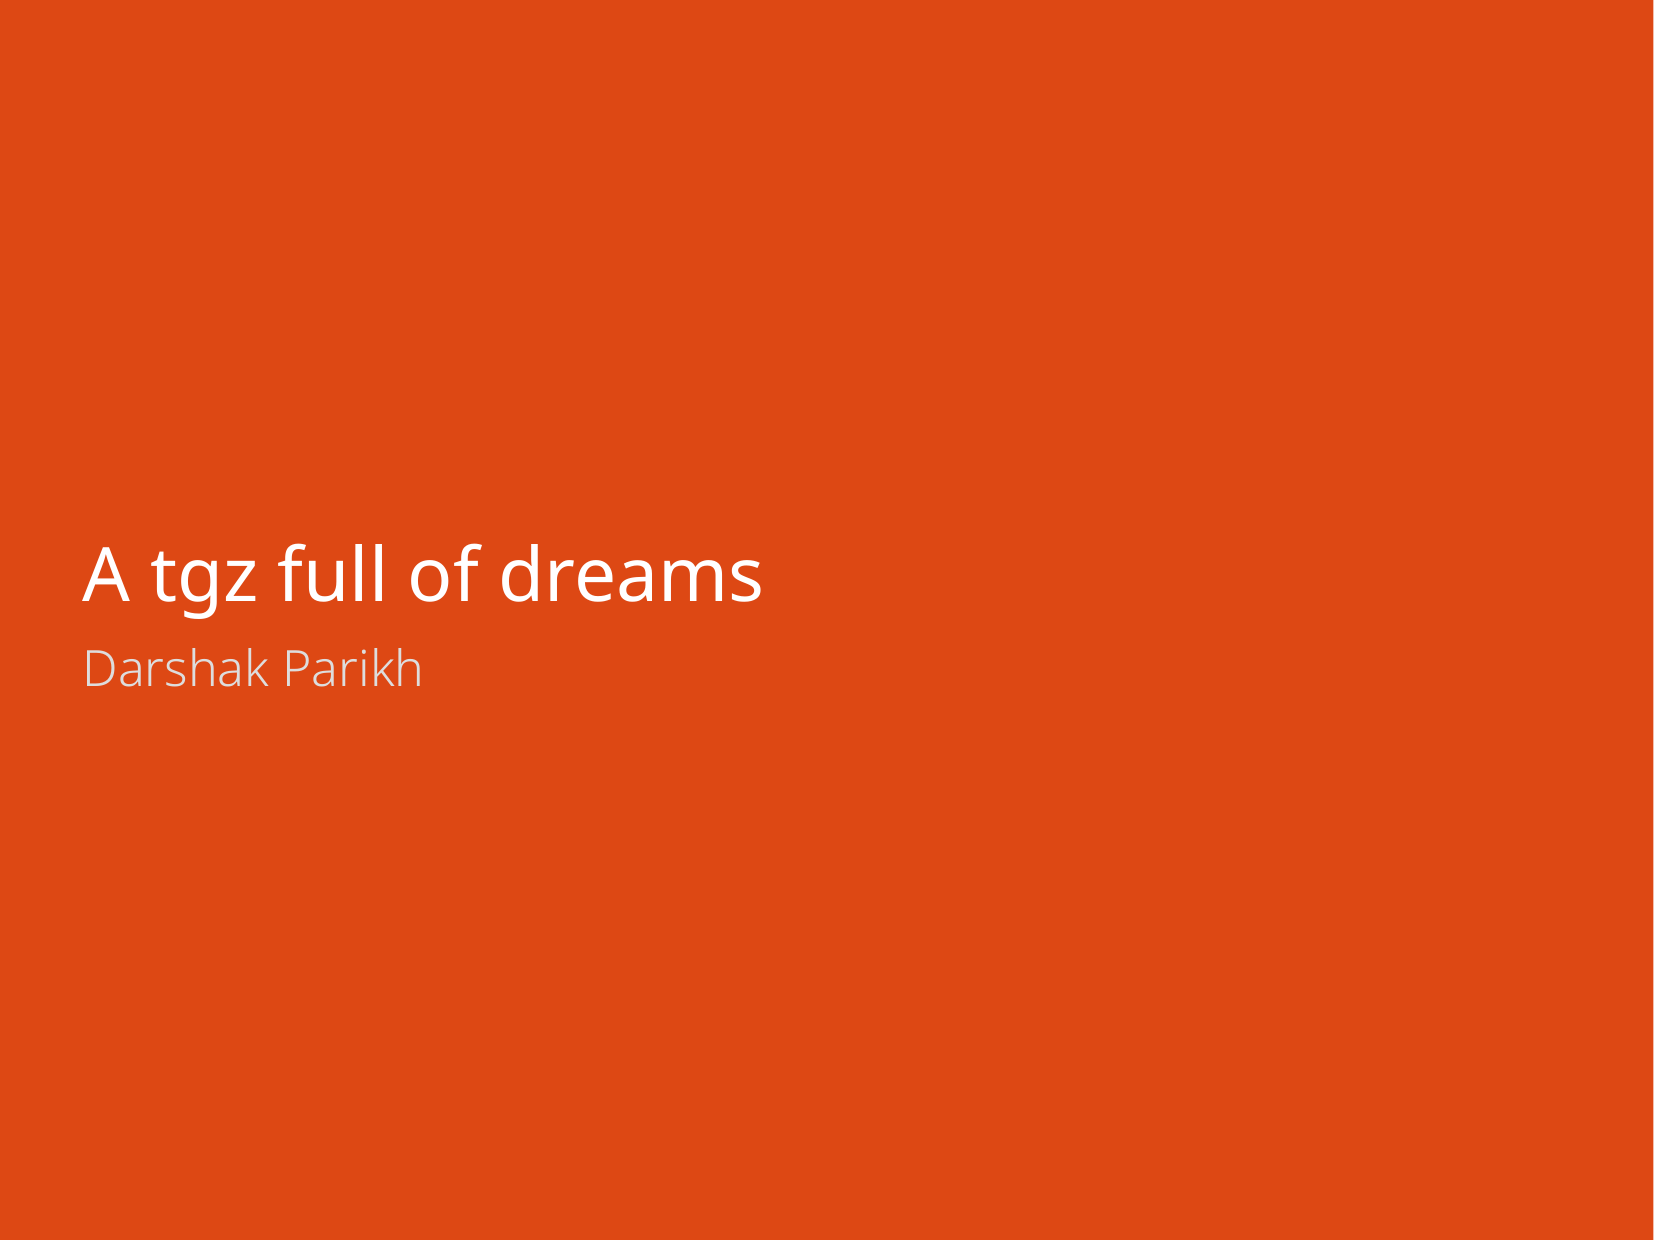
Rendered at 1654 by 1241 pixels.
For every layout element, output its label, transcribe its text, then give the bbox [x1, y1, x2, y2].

title A tgz full of dreams [82, 519, 1571, 625]
subtitle Darshak Parikh [82, 625, 1571, 709]
